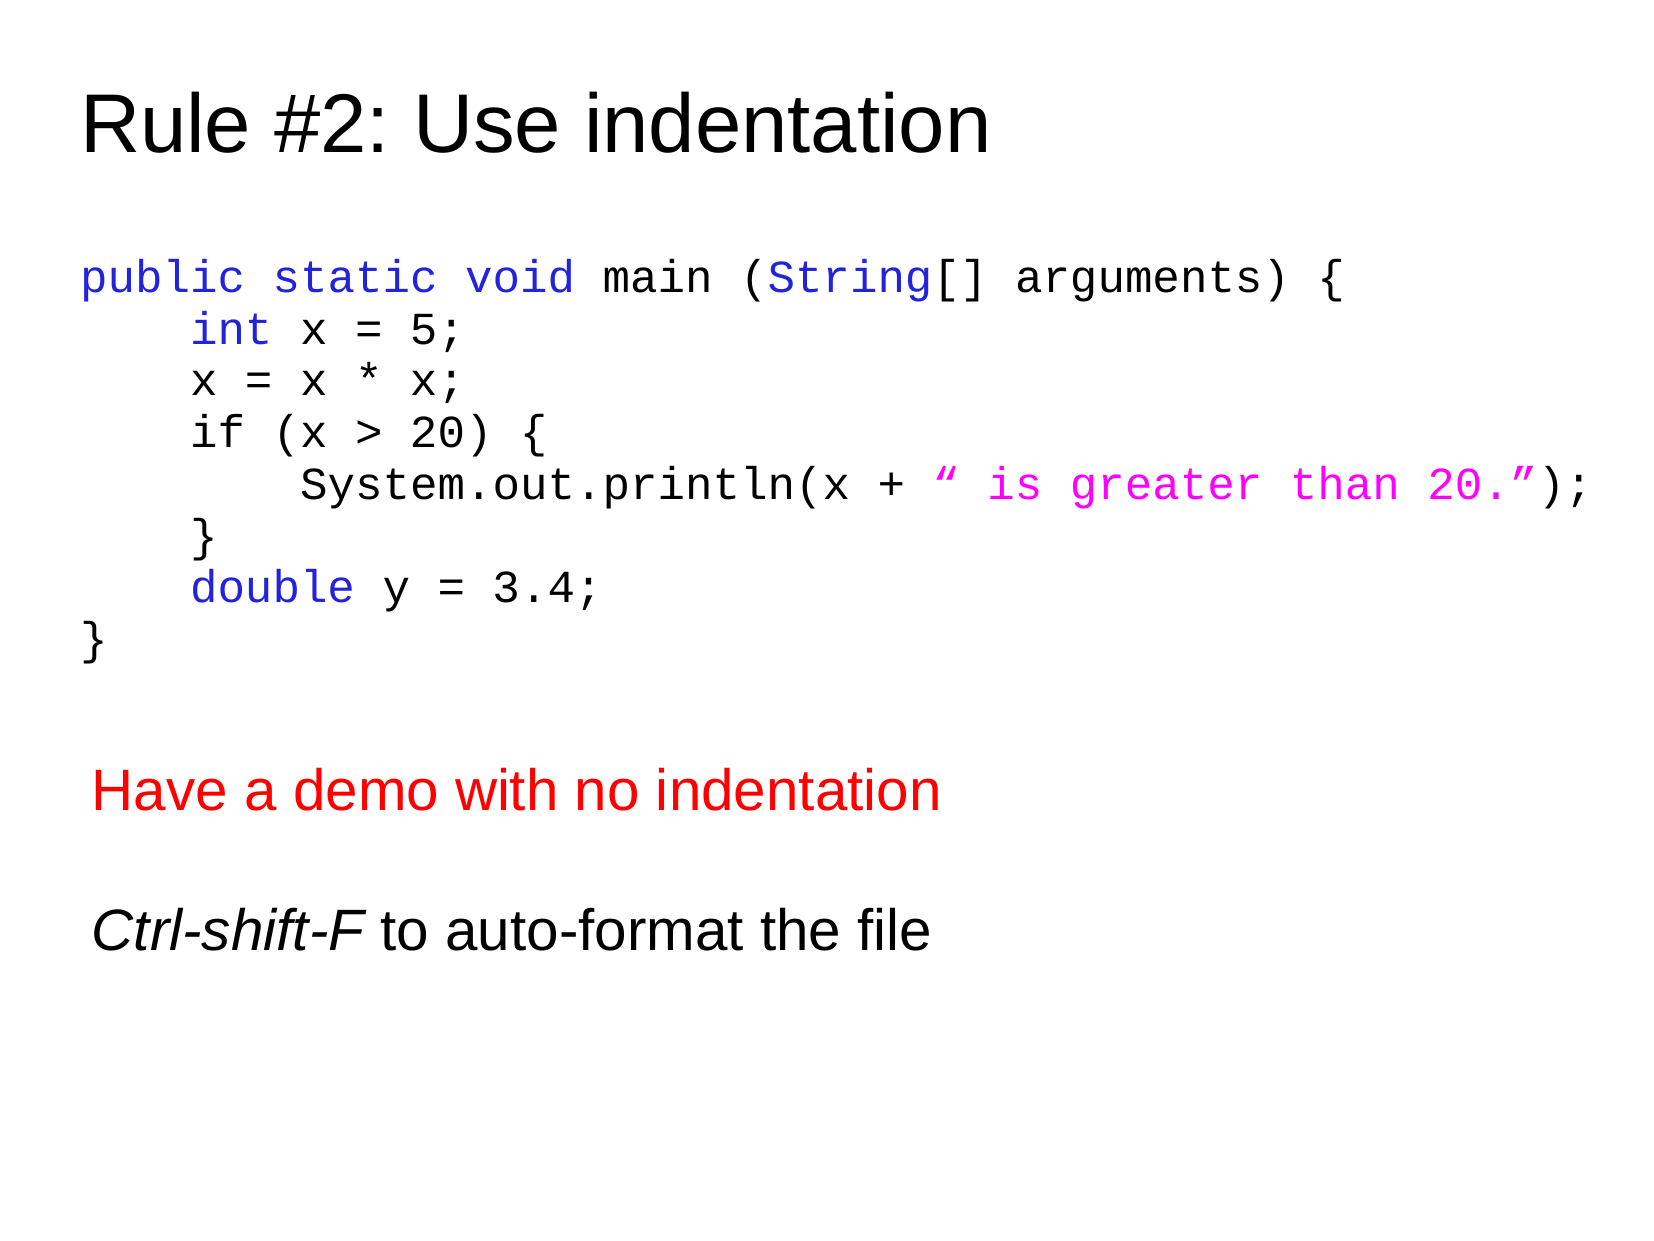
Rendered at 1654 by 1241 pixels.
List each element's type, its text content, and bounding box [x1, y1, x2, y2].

text_box Rule #2: Use indentation public static void main (String[] arguments) { int x = 5; x = x * x; if (x > 20) { System.out.println(x + “ is greater than 20.”); } double y = 3.4; } [65, 70, 1608, 727]
text_box Have a demo with no indentation Ctrl-shift-F to auto-format the file [77, 745, 958, 970]
